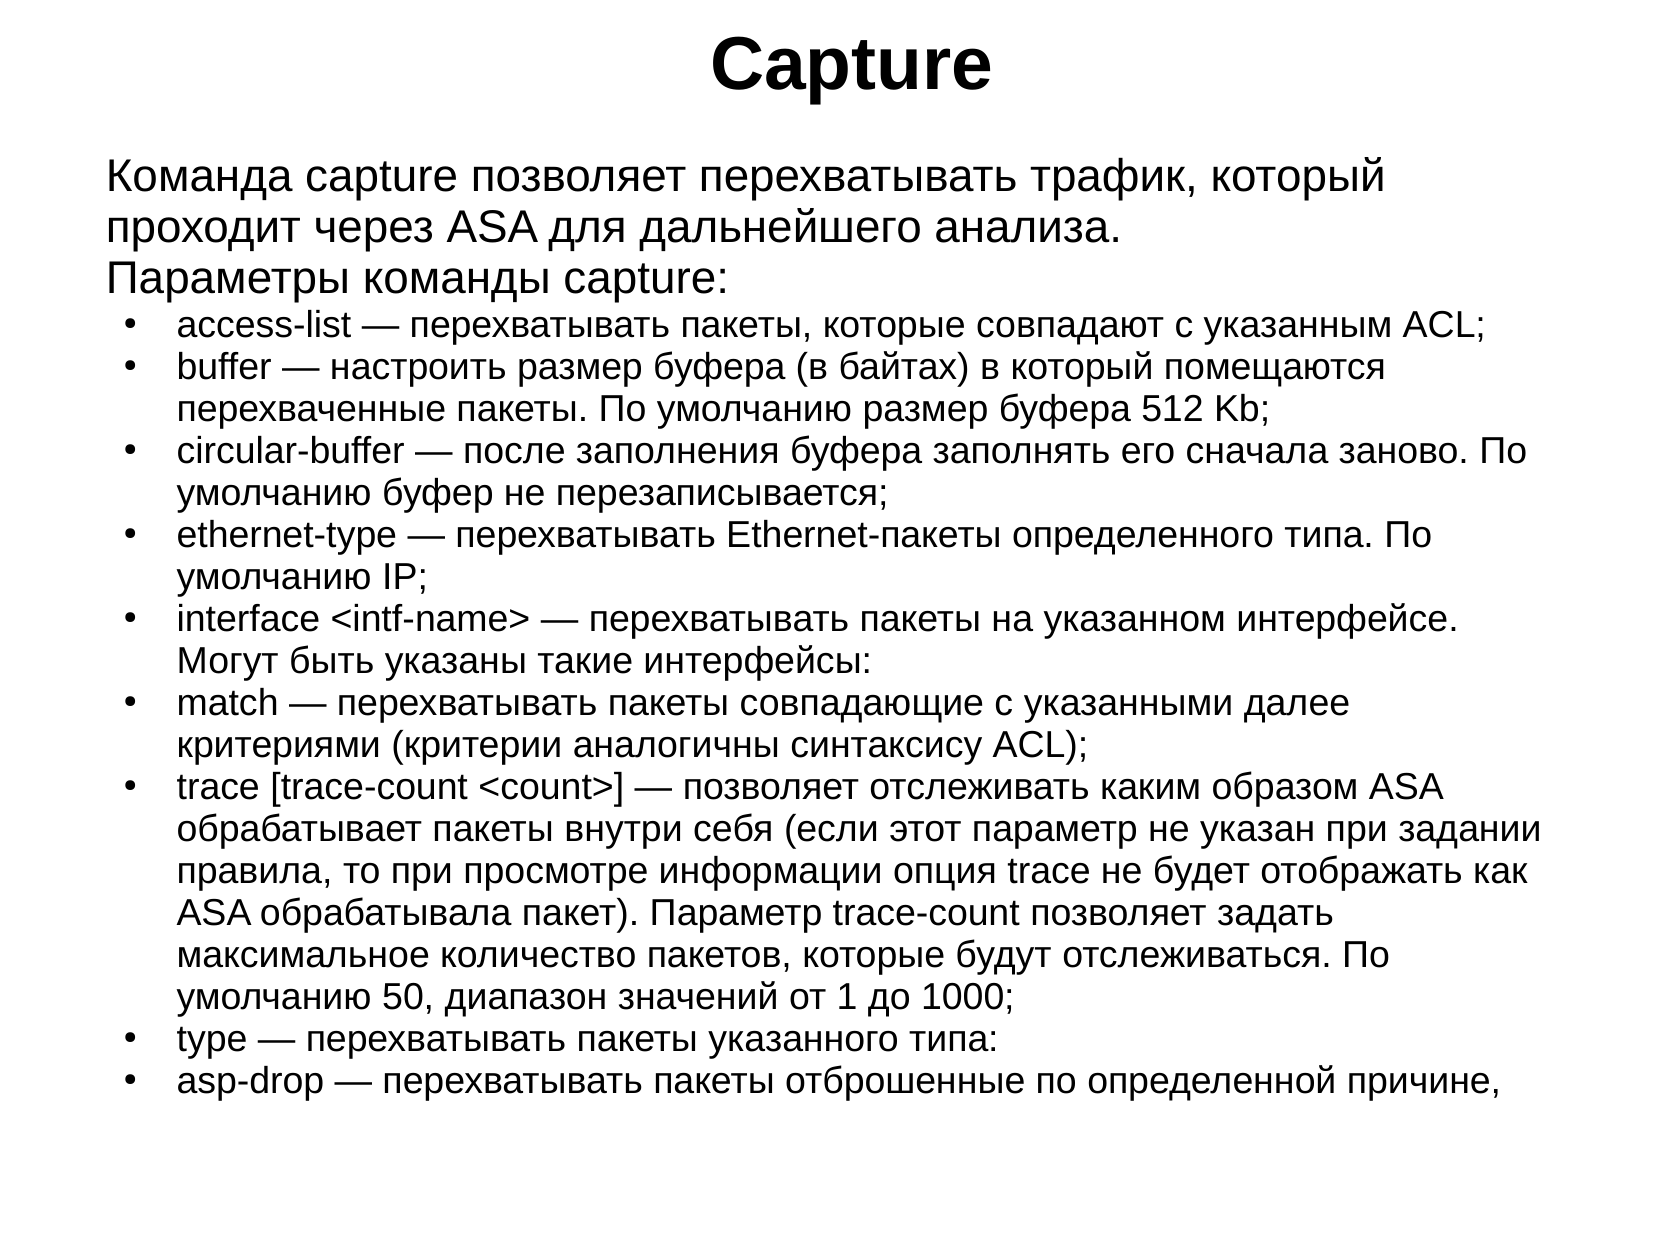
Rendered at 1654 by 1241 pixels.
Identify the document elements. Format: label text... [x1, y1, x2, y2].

list Команда capture позволяет перехватывать трафик, который проходит через ASA для дальнейшего анализа. Параметры команды capture: access-list — перехватывать пакеты, которые совпадают с указанным ACL; buffer — настроить размер буфера (в байтах) в который помещаются перехваченные пакеты. По умолчанию размер буфера 512 Kb; circular-buffer — после заполнения буфера заполнять его сначала заново. По умолчанию буфер не перезаписывается; ethernet-type — перехватывать Ethernet-пакеты определенного типа. По умолчанию IP; interface <intf-name> — перехватывать пакеты на указанном интерфейсе. Могут быть указаны такие интерфейсы: match — перехватывать пакеты совпадающие с указанными далее критериями (критерии аналогичны синтаксису ACL); trace [trace-count <count>] — позволяет отслеживать каким образом ASA обрабатывает пакеты внутри себя (если этот параметр не указан при задании правила, то при просмотре информации опция trace не будет отображать как ASA обрабатывала пакет). Параметр trace-count позволяет задать максимальное количество пакетов, которые будут отслеживаться. По умолчанию 50, диапазон значений от 1 до 1000; type — перехватывать пакеты указанного типа: asp-drop — перехватывать пакеты отброшенные по определенной причине, [105, 150, 1548, 1163]
text_box Capture [64, 37, 1613, 113]
